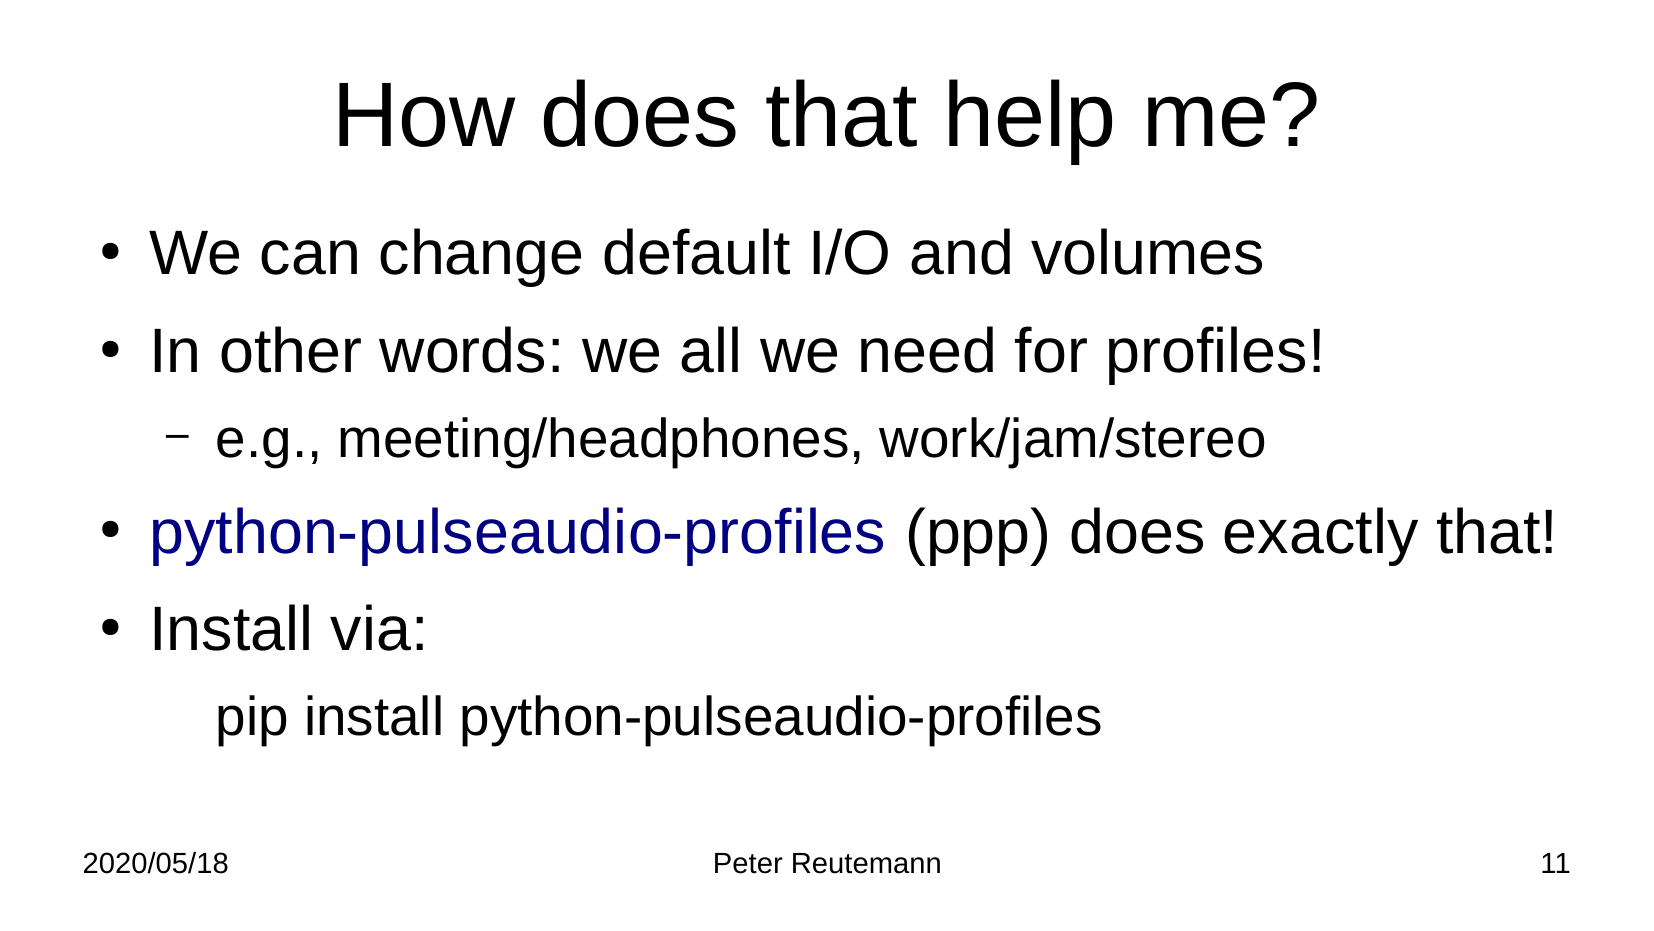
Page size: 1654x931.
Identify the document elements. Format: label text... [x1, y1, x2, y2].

list We can change default I/O and volumes In other words: we all we need for profiles! e.g., meeting/headphones, work/jam/stereo python-pulseaudio-profiles (ppp) does exactly that! Install via: pip install python-pulseaudio-profiles [82, 217, 1571, 758]
title How does that help me? [82, 37, 1571, 193]
